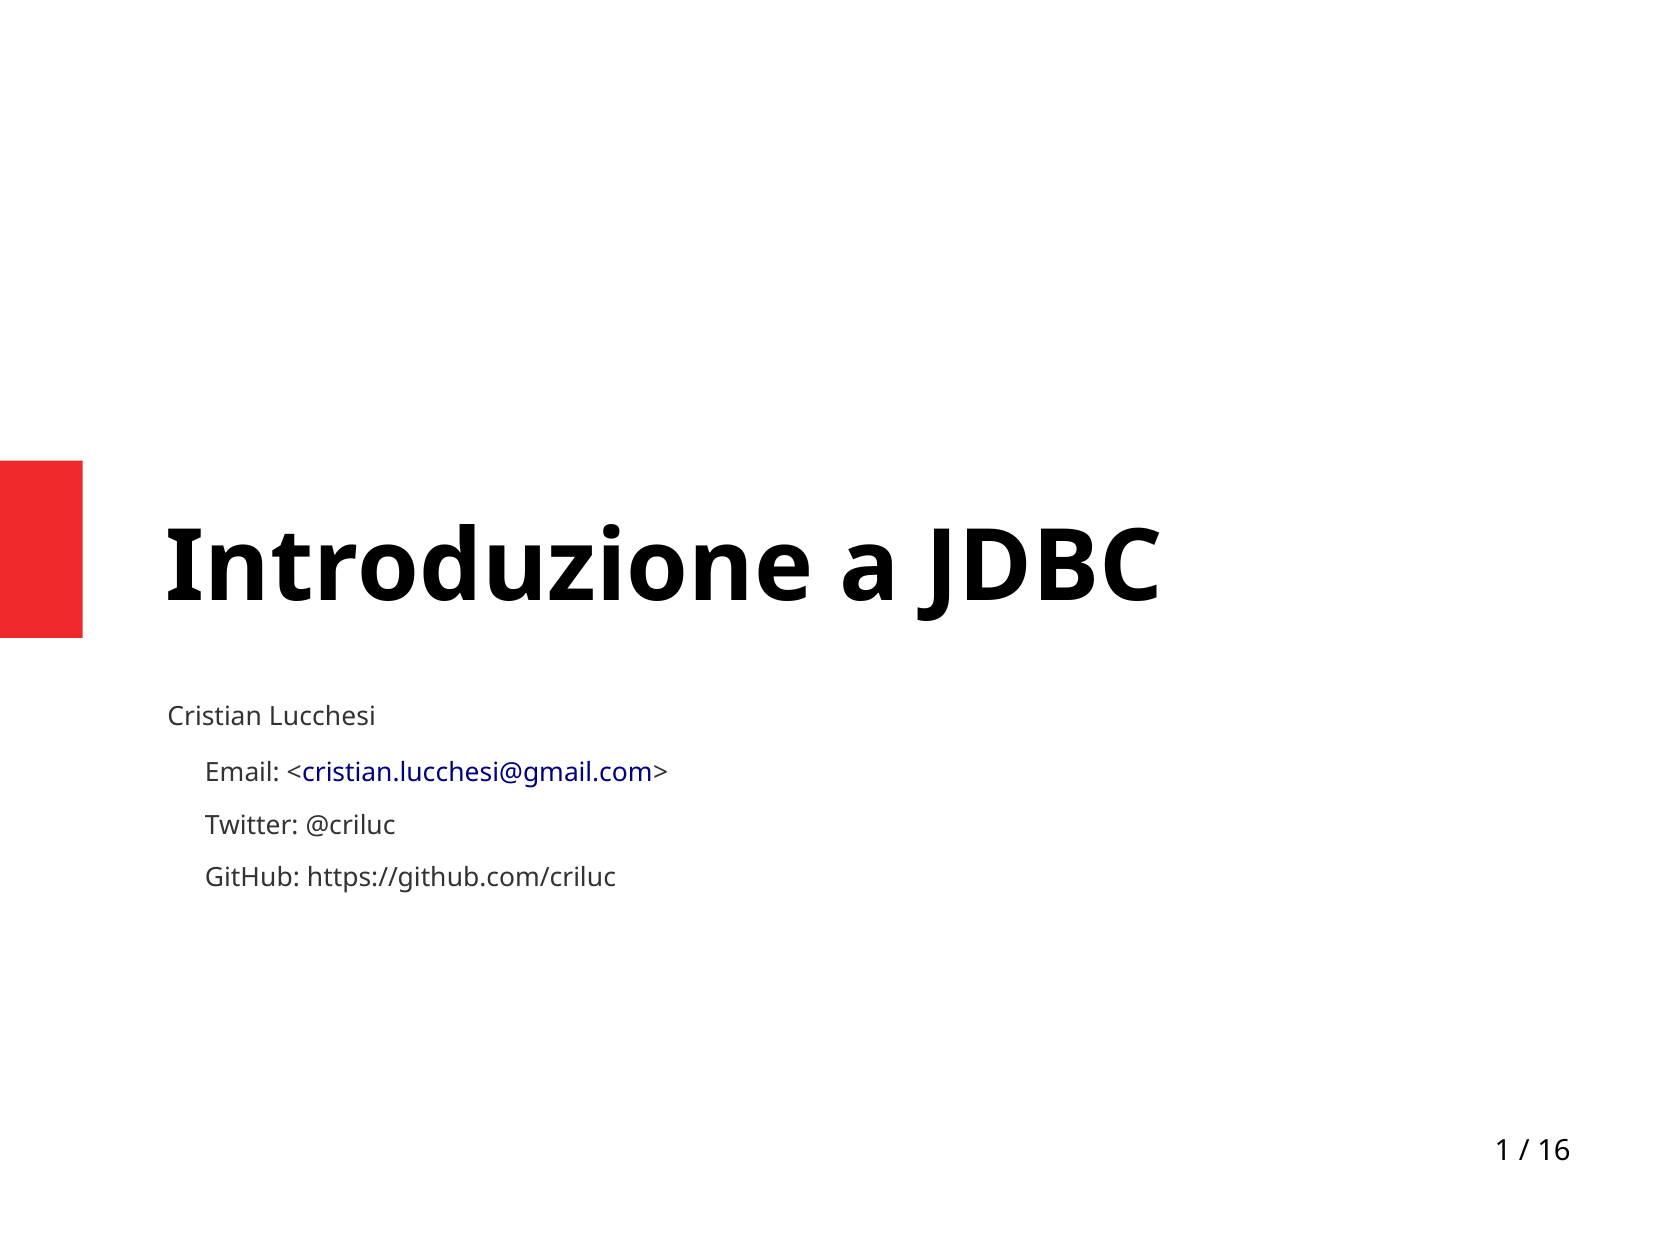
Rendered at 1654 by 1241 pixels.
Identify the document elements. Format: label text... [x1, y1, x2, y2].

title Introduzione a JDBC [129, 442, 1536, 680]
list Cristian Lucchesi Email: <cristian.lucchesi@gmail.com> Twitter: @criluc GitHub: https://github.com/criluc [129, 696, 1536, 898]
